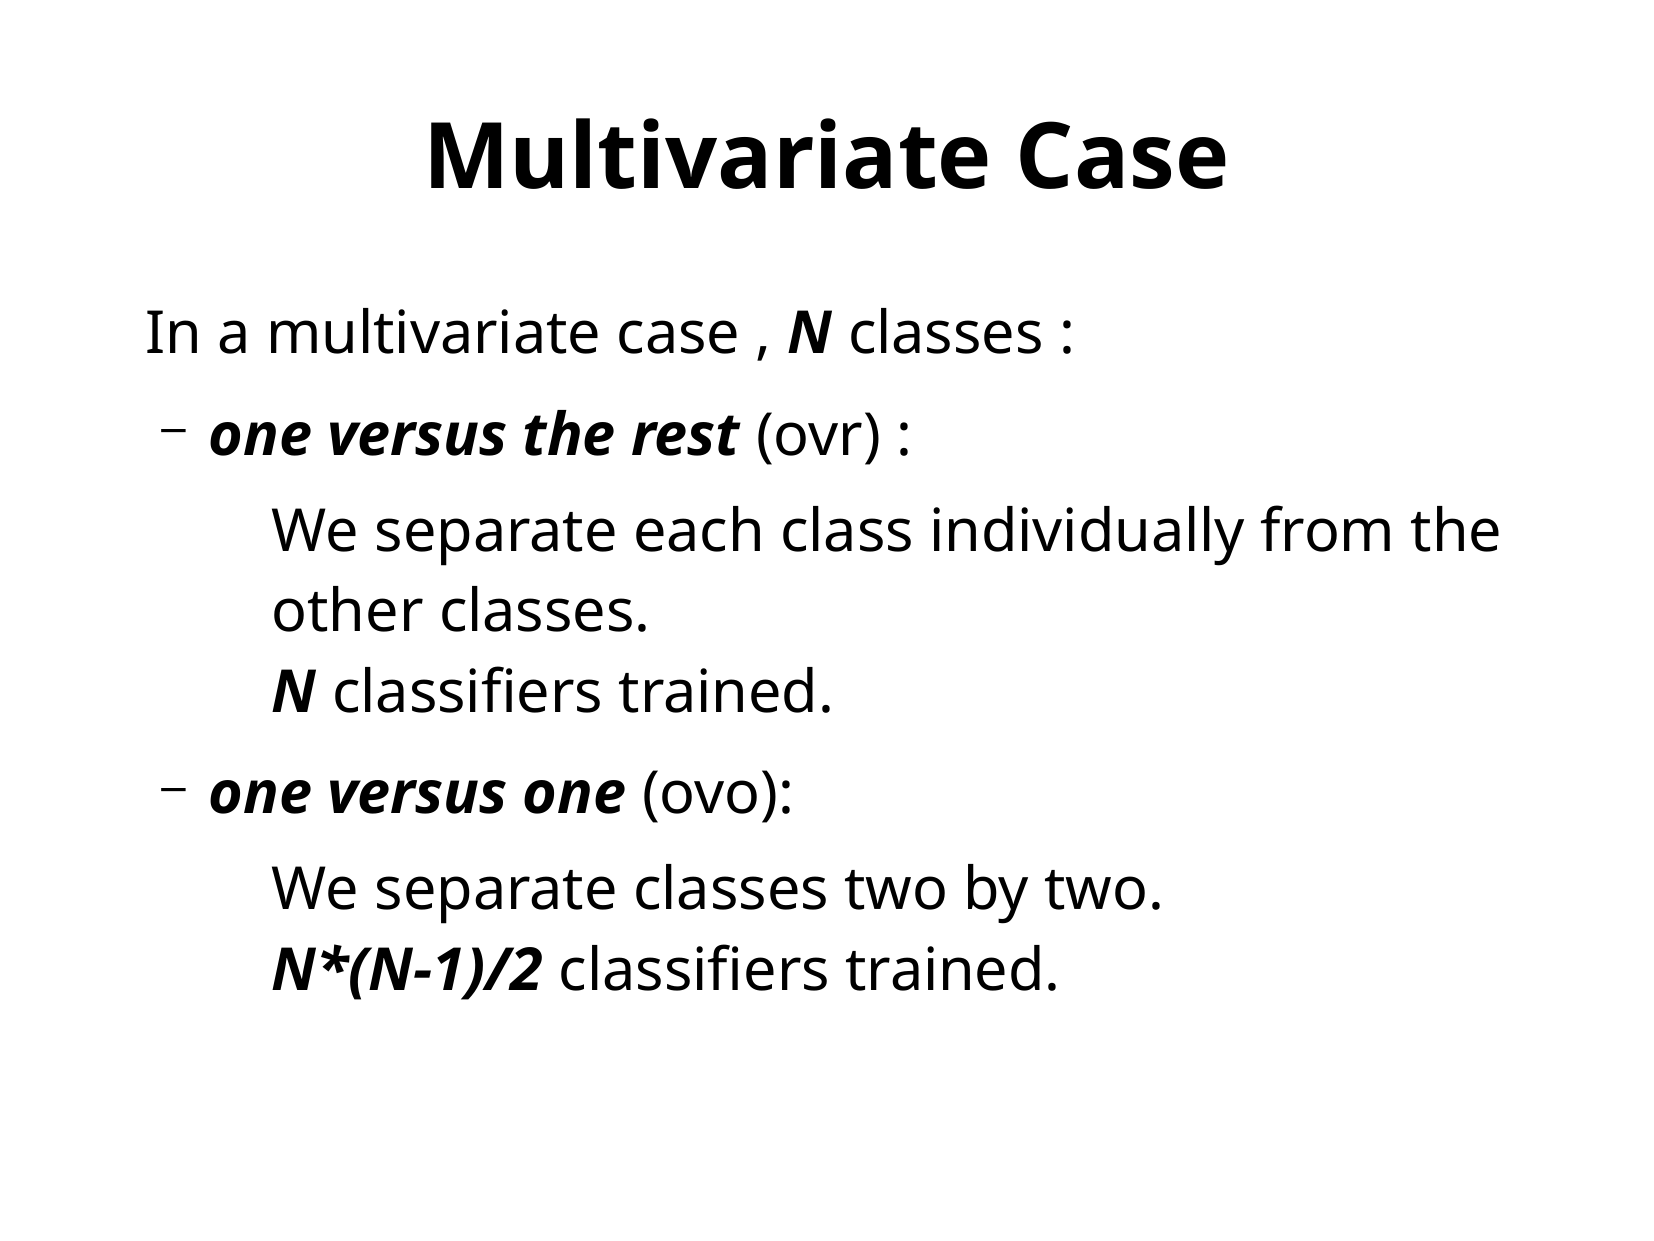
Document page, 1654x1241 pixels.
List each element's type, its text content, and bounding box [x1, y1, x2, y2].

title Multivariate Case [82, 49, 1571, 257]
list In a multivariate case , N classes : one versus the rest (ovr) : We separate each class individually from the other classes. N classifiers trained. one versus one (ovo): We separate classes two by two. N*(N-1)/2 classifiers trained. [82, 290, 1571, 1010]
